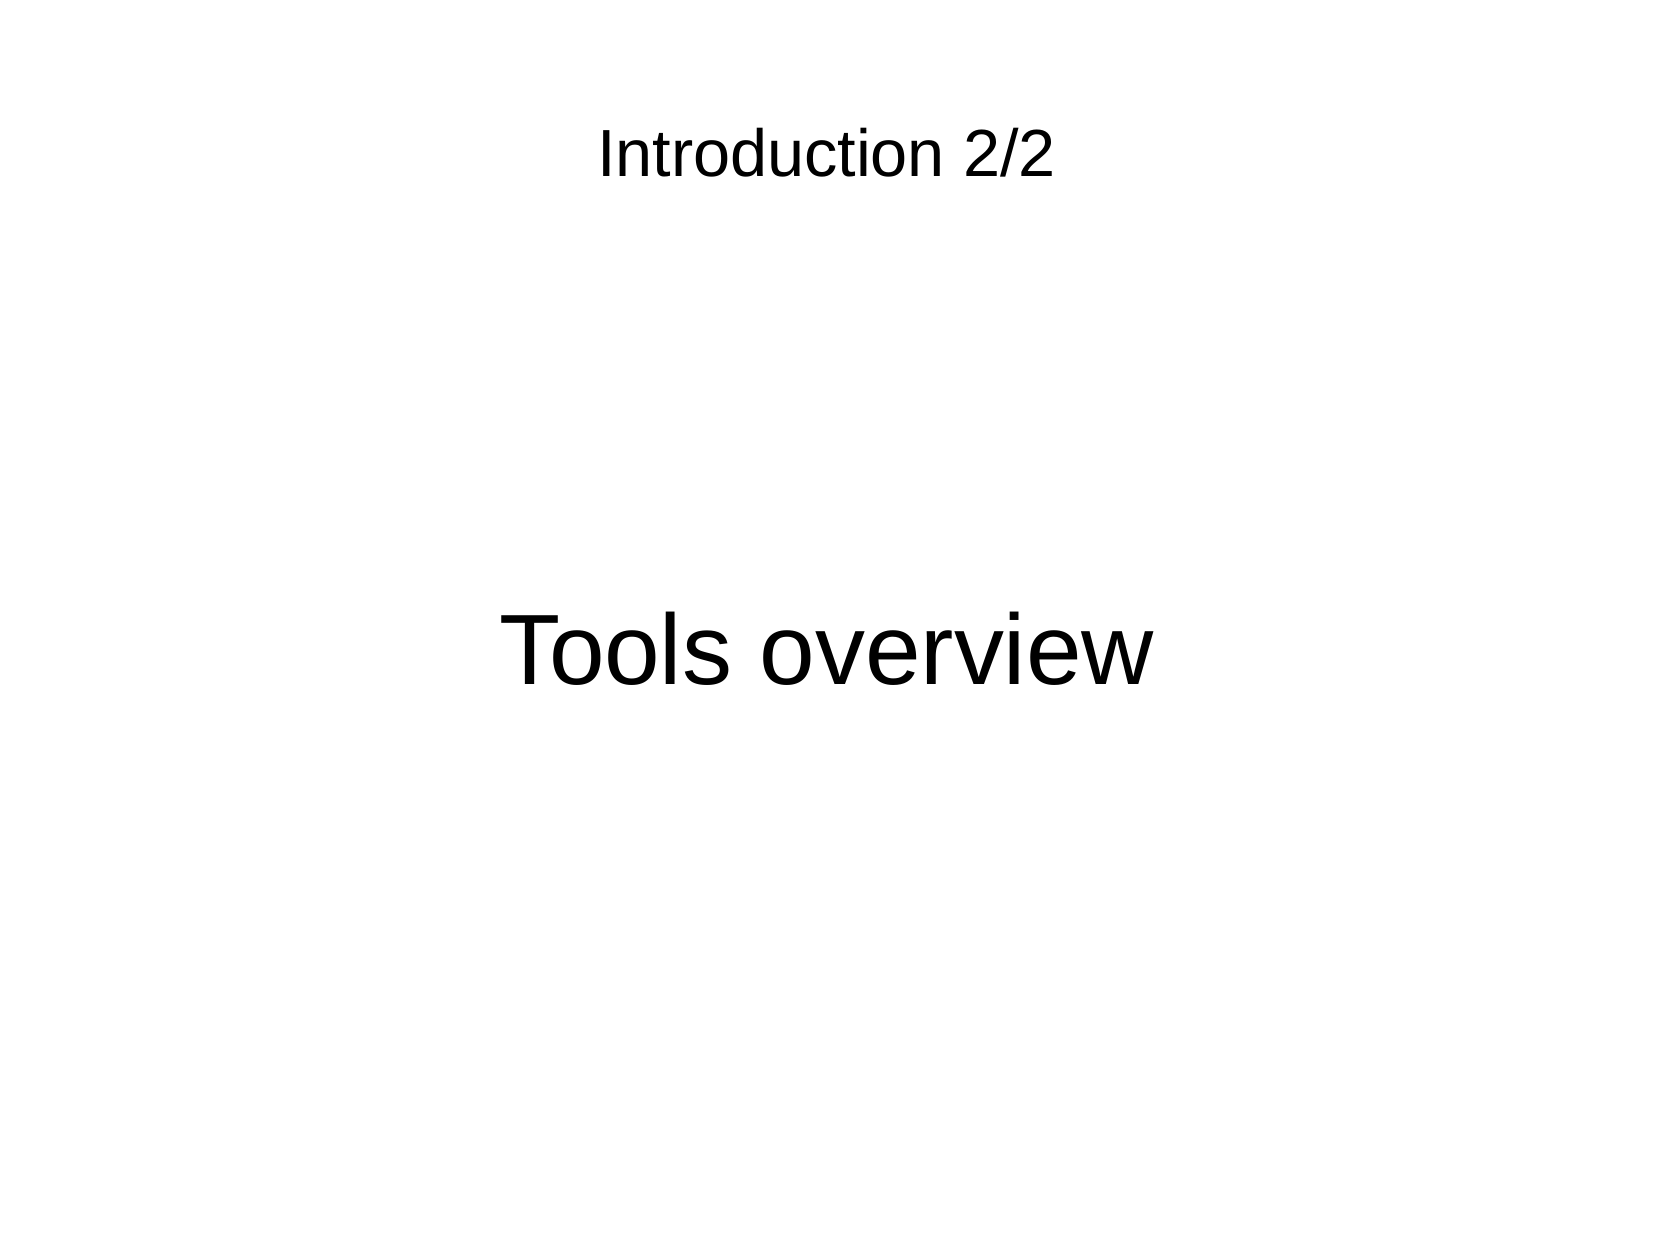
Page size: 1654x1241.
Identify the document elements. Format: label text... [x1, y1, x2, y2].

title Introduction 2/2 [82, 49, 1571, 257]
subtitle Tools overview [82, 290, 1571, 1010]
